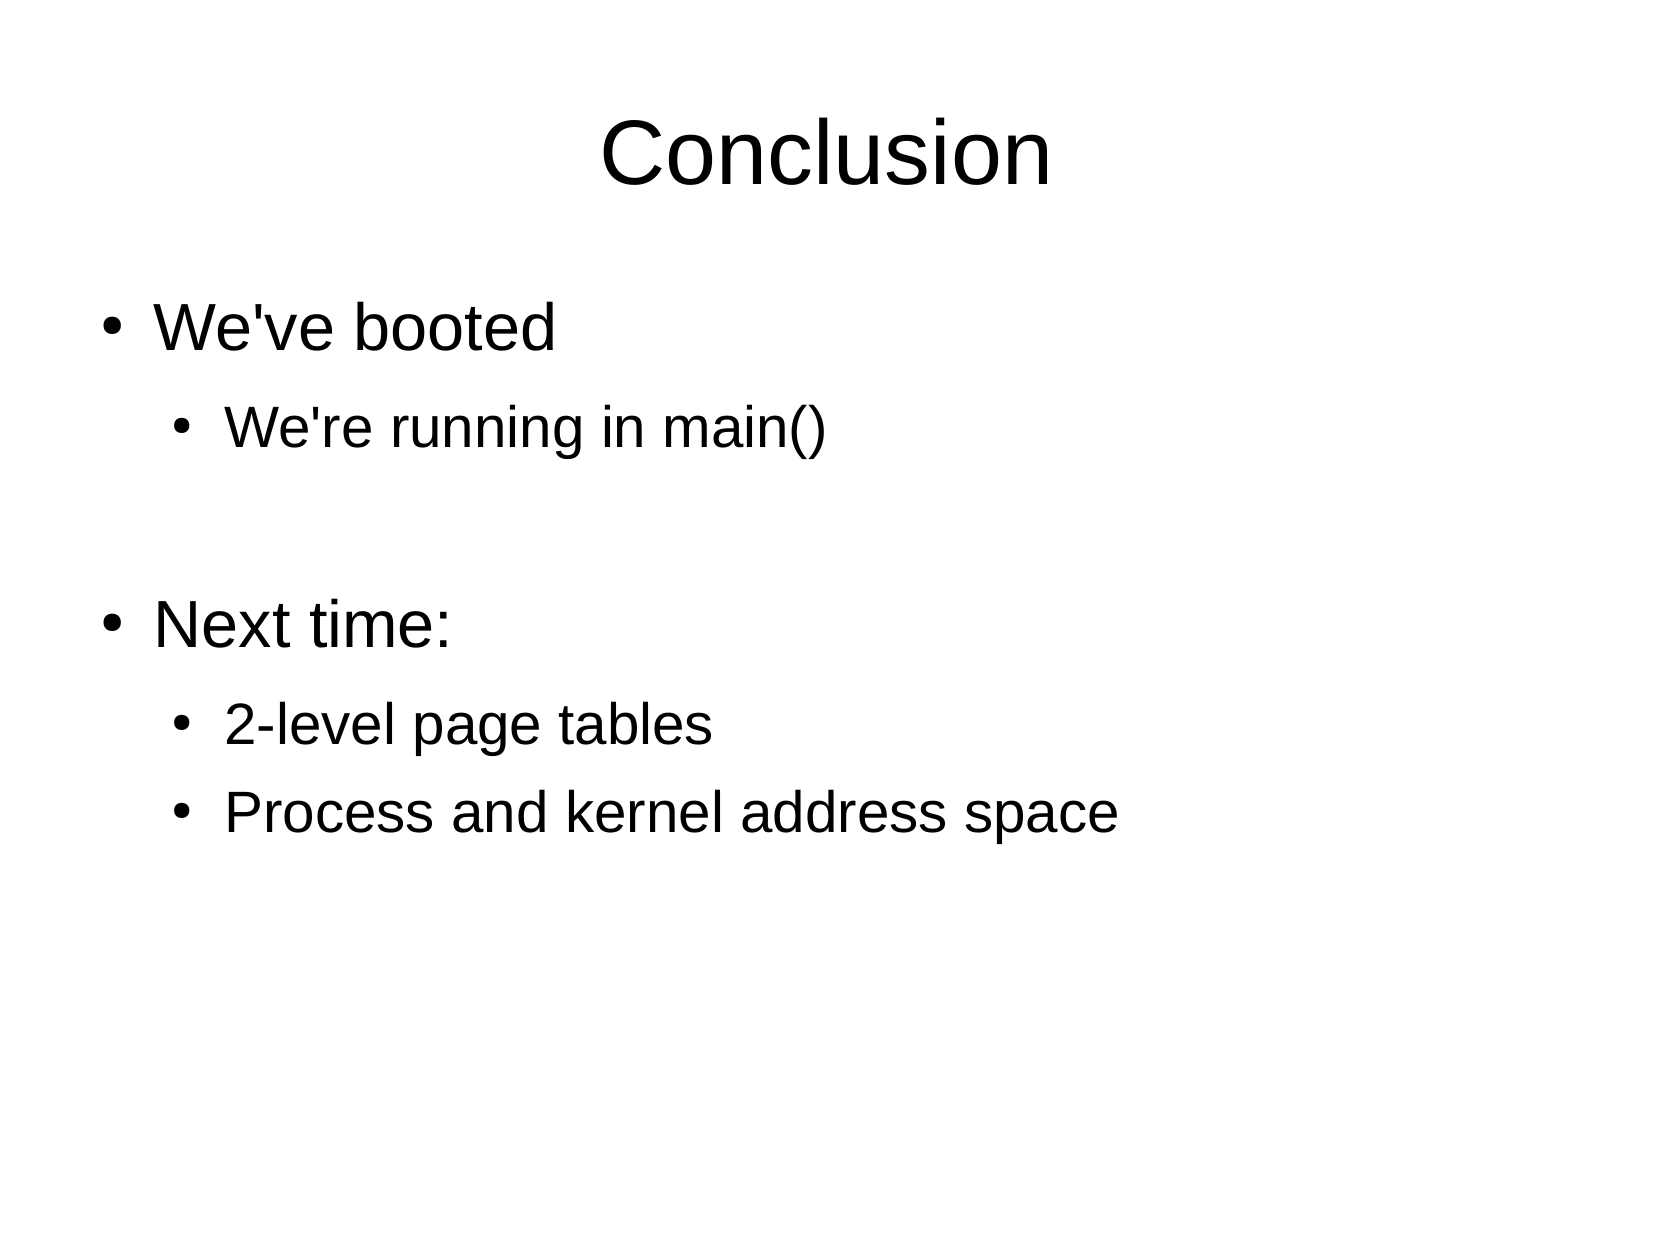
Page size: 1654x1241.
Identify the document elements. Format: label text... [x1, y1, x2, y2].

title Conclusion [82, 49, 1571, 257]
list We've booted We're running in main() Next time: 2-level page tables Process and kernel address space [82, 290, 1571, 1010]
